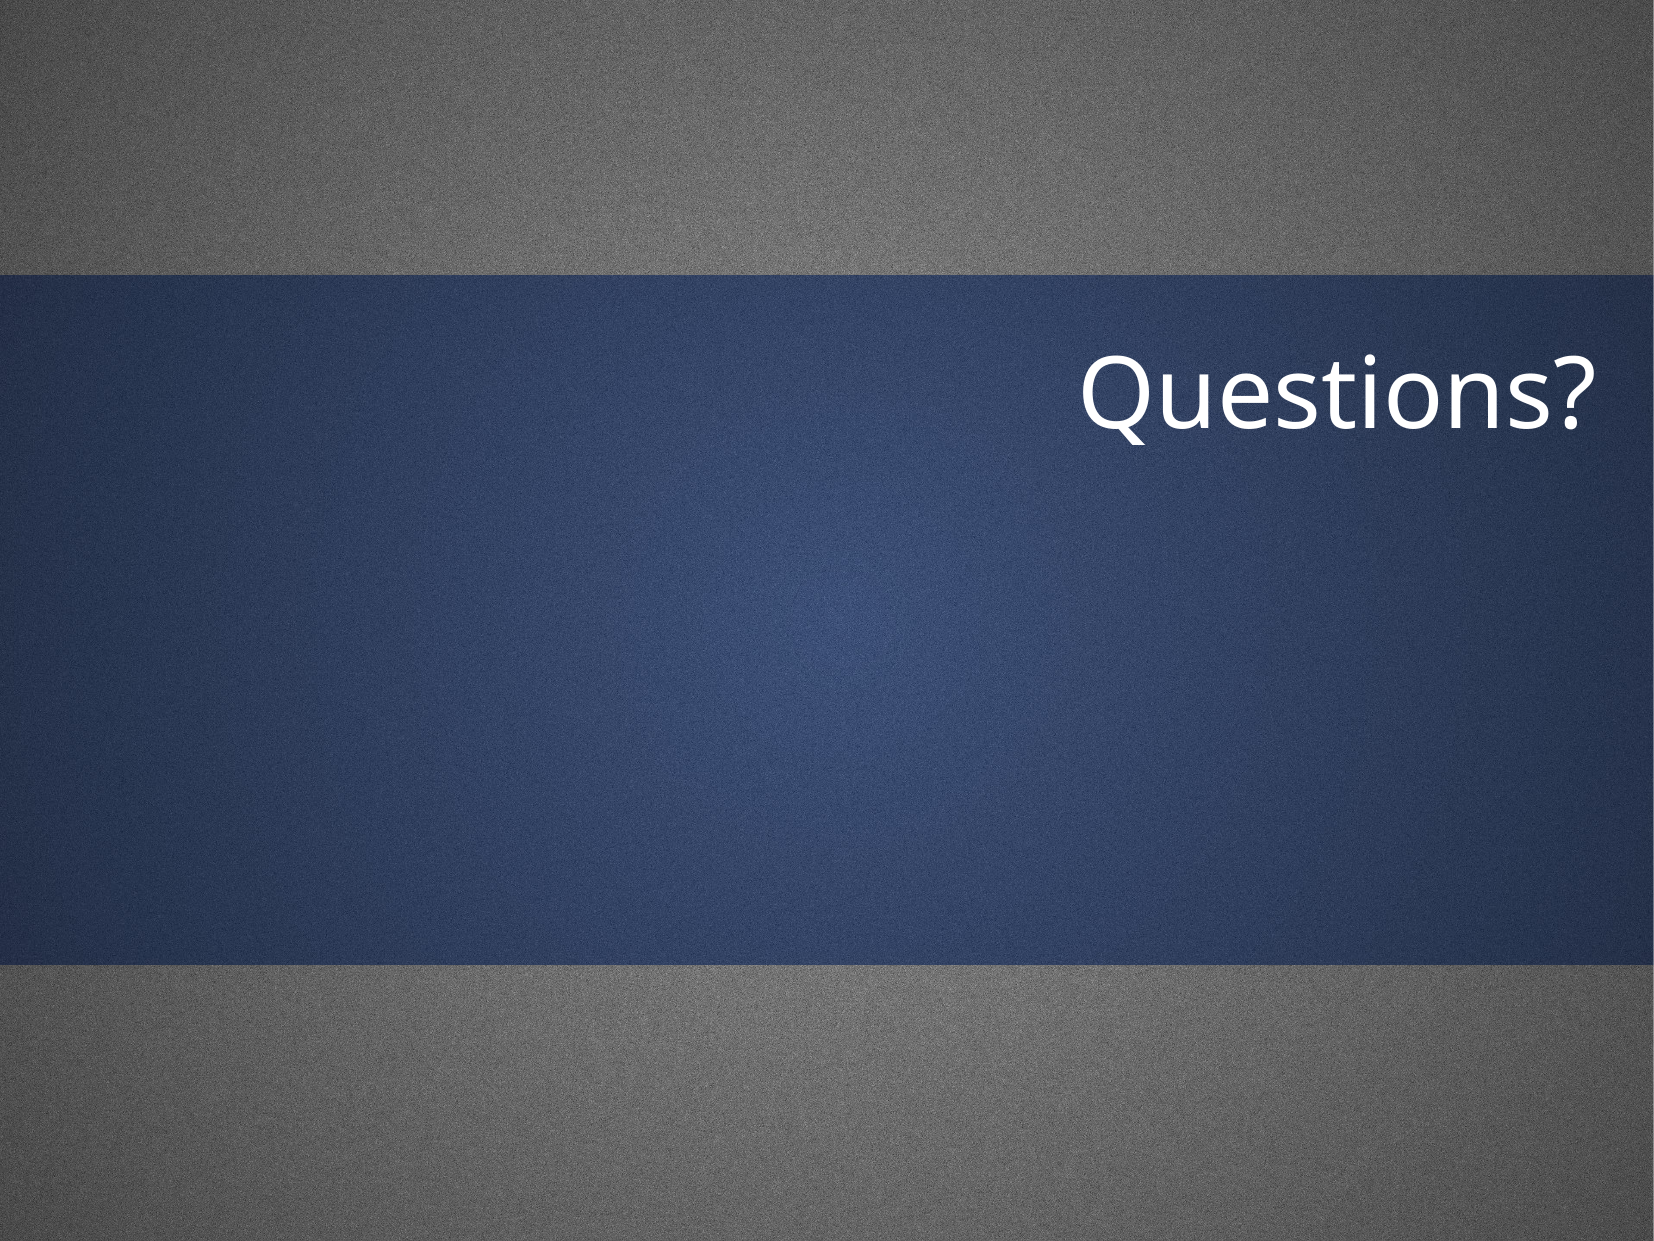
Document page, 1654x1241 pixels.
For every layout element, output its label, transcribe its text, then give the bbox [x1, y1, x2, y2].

picture [0, 0, 1654, 1241]
title Questions? [22, 331, 1598, 448]
